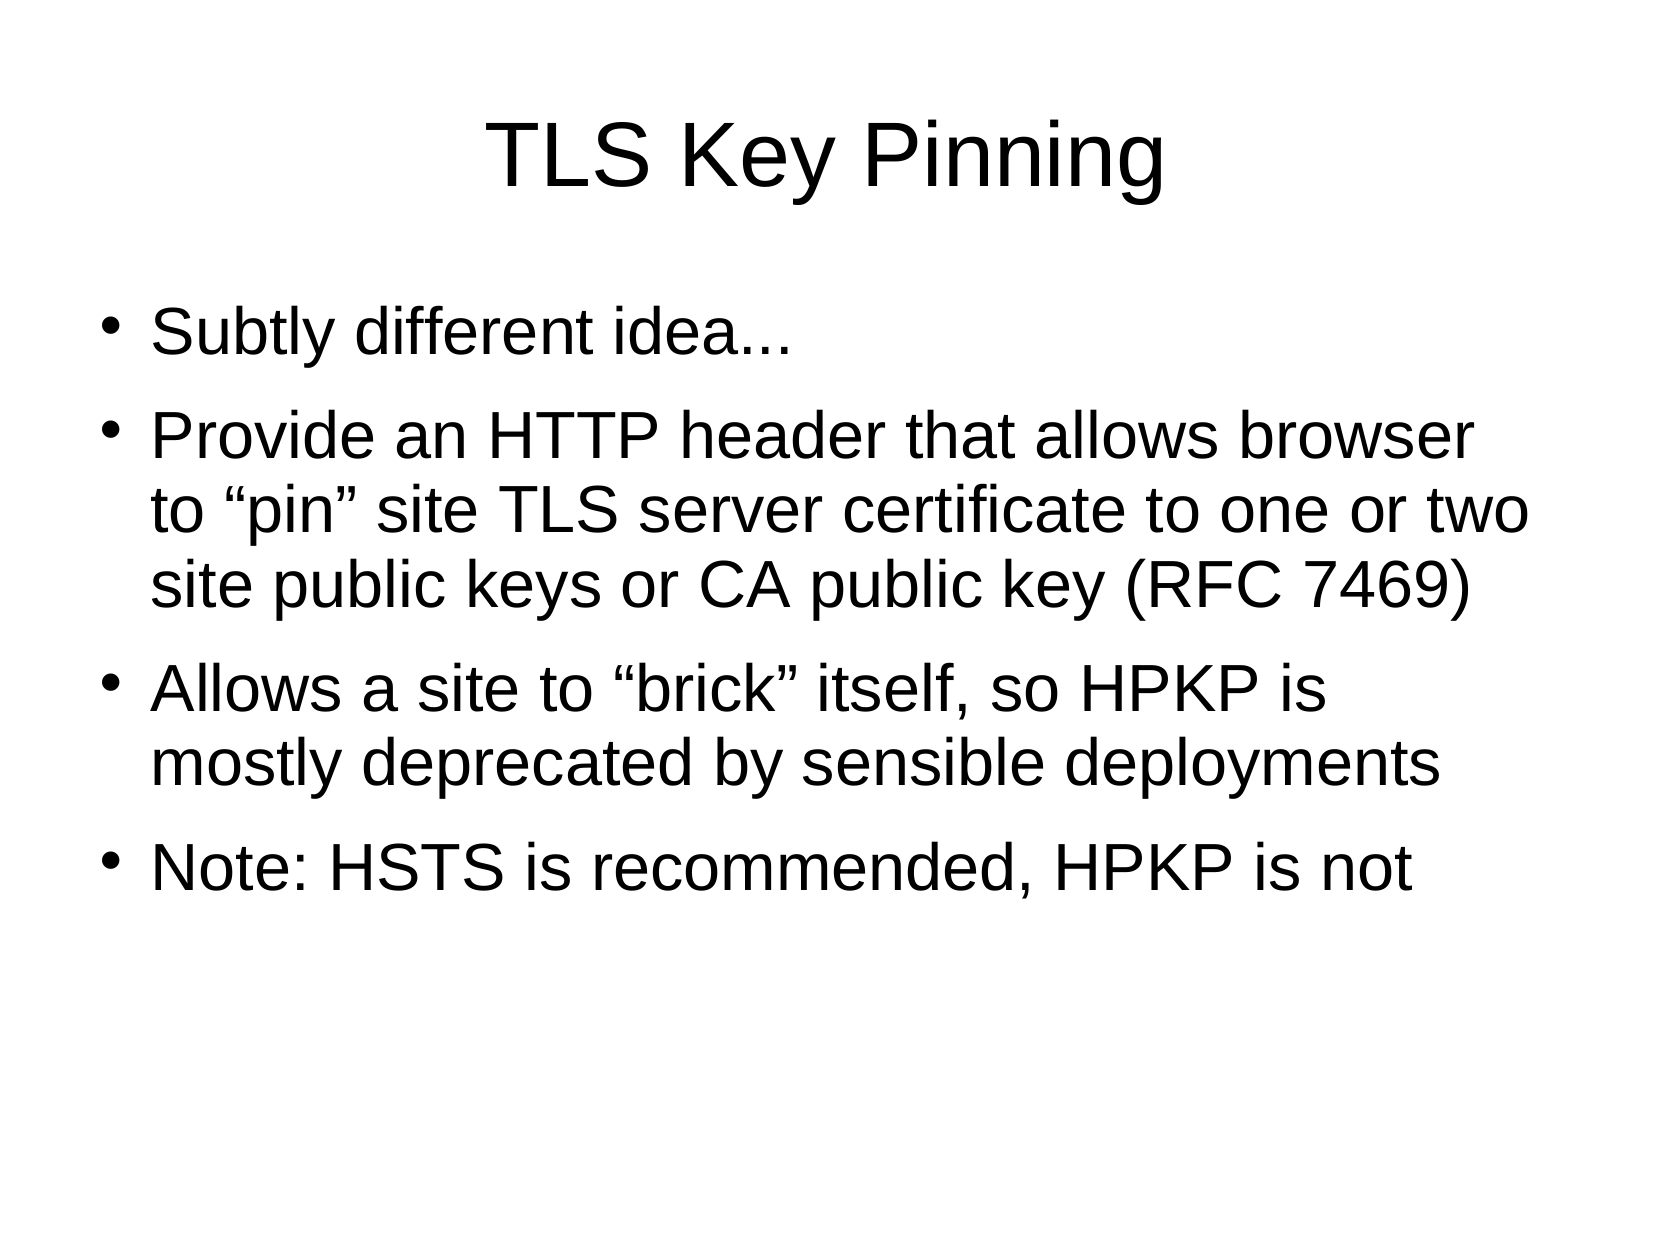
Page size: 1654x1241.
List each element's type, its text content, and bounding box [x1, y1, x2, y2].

list Subtly different idea... Provide an HTTP header that allows browser to “pin” site TLS server certificate to one or two site public keys or CA public key (RFC 7469) Allows a site to “brick” itself, so HPKP is mostly deprecated by sensible deployments Note: HSTS is recommended, HPKP is not [82, 290, 1538, 1010]
title TLS Key Pinning [82, 49, 1571, 257]
